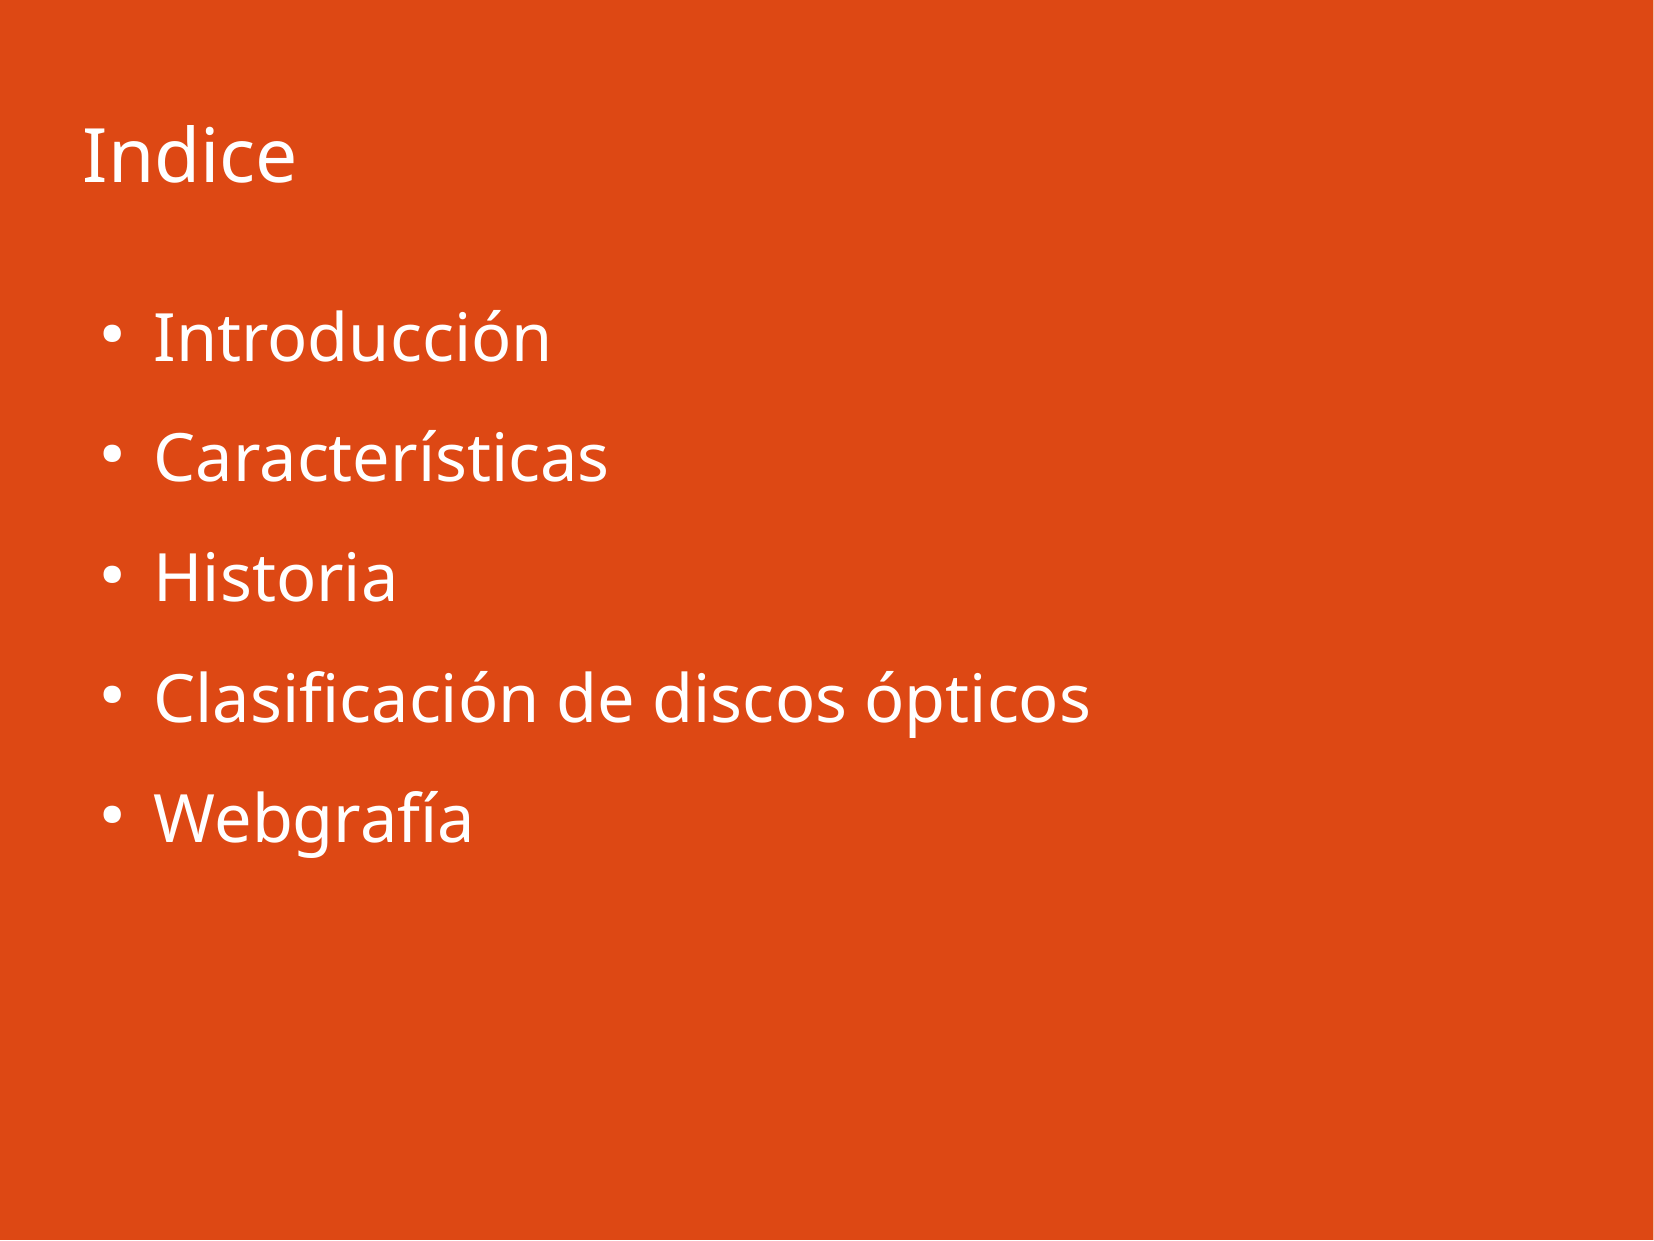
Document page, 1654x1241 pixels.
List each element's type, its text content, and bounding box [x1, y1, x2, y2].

list Introducción Características Historia Clasificación de discos ópticos Webgrafía [82, 290, 1571, 1010]
title Indice [82, 49, 1571, 257]
